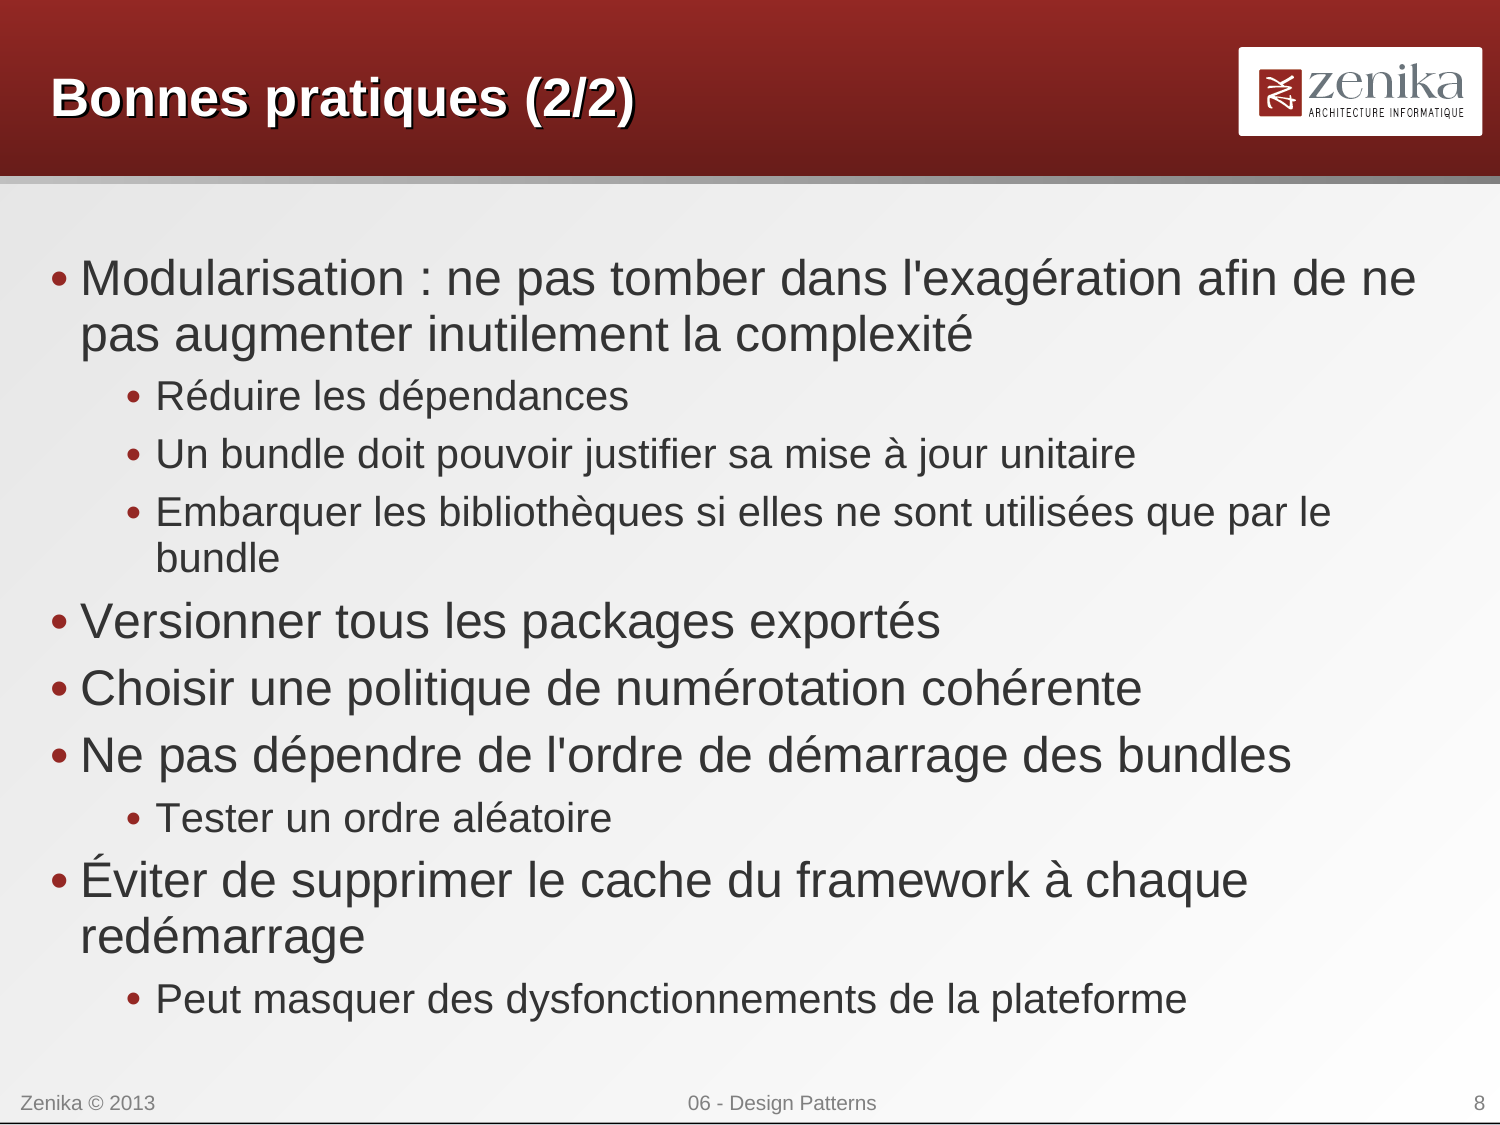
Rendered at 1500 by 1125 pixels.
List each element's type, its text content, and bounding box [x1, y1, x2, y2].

picture [1257, 58, 1464, 125]
title Bonnes pratiques (2/2) [50, 22, 1206, 172]
list Modularisation : ne pas tomber dans l'exagération afin de ne pas augmenter inutilement la complexité Réduire les dépendances Un bundle doit pouvoir justifier sa mise à jour unitaire Embarquer les bibliothèques si elles ne sont utilisées que par le bundle Versionner tous les packages exportés Choisir une politique de numérotation cohérente Ne pas dépendre de l'ordre de démarrage des bundles Tester un ordre aléatoire Éviter de supprimer le cache du framework à chaque redémarrage Peut masquer des dysfonctionnements de la plateforme [50, 249, 1435, 1064]
